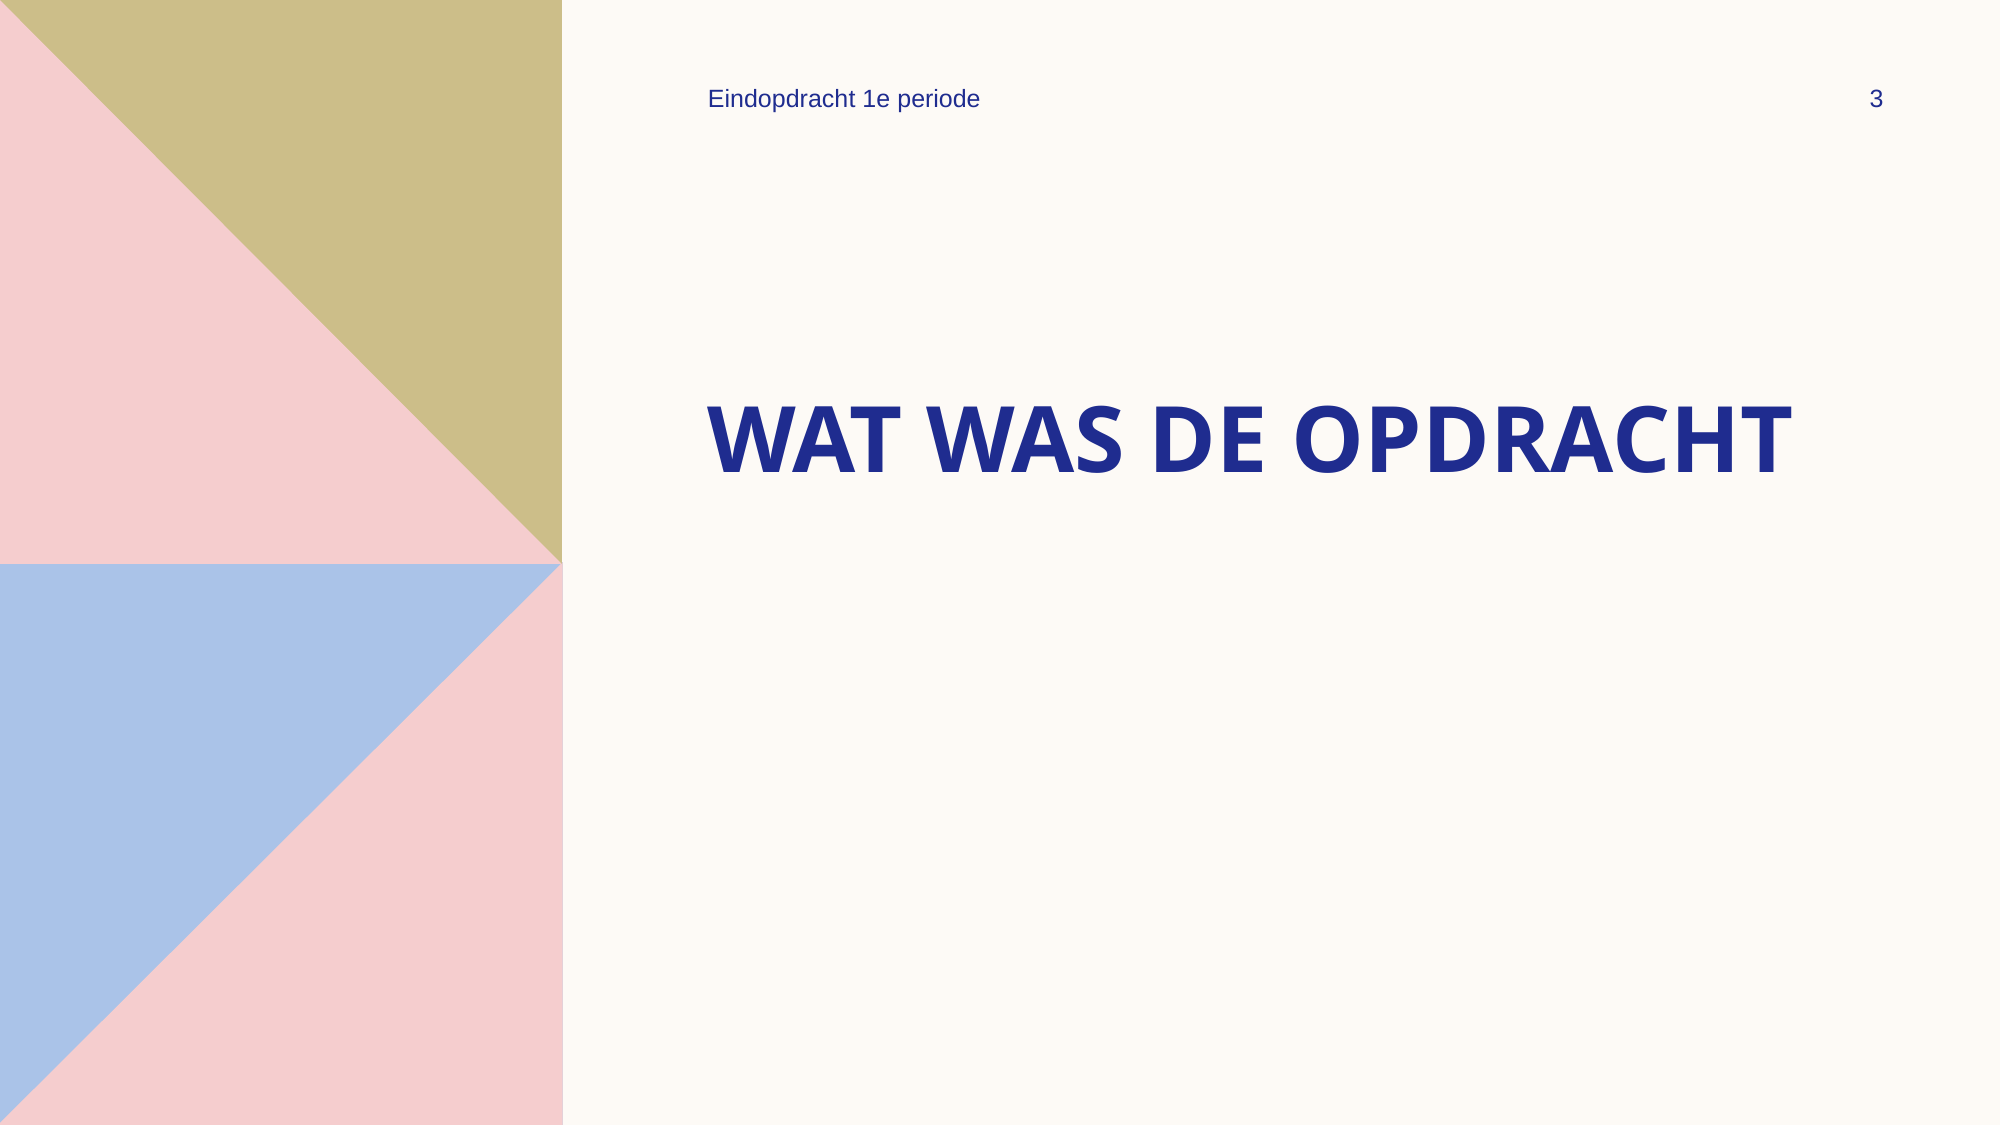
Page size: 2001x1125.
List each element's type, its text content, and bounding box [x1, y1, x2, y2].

text_box 3 [1795, 75, 1958, 121]
title Wat was de opdracht [693, 373, 2000, 500]
text_box Eindopdracht 1e periode [693, 75, 1219, 121]
